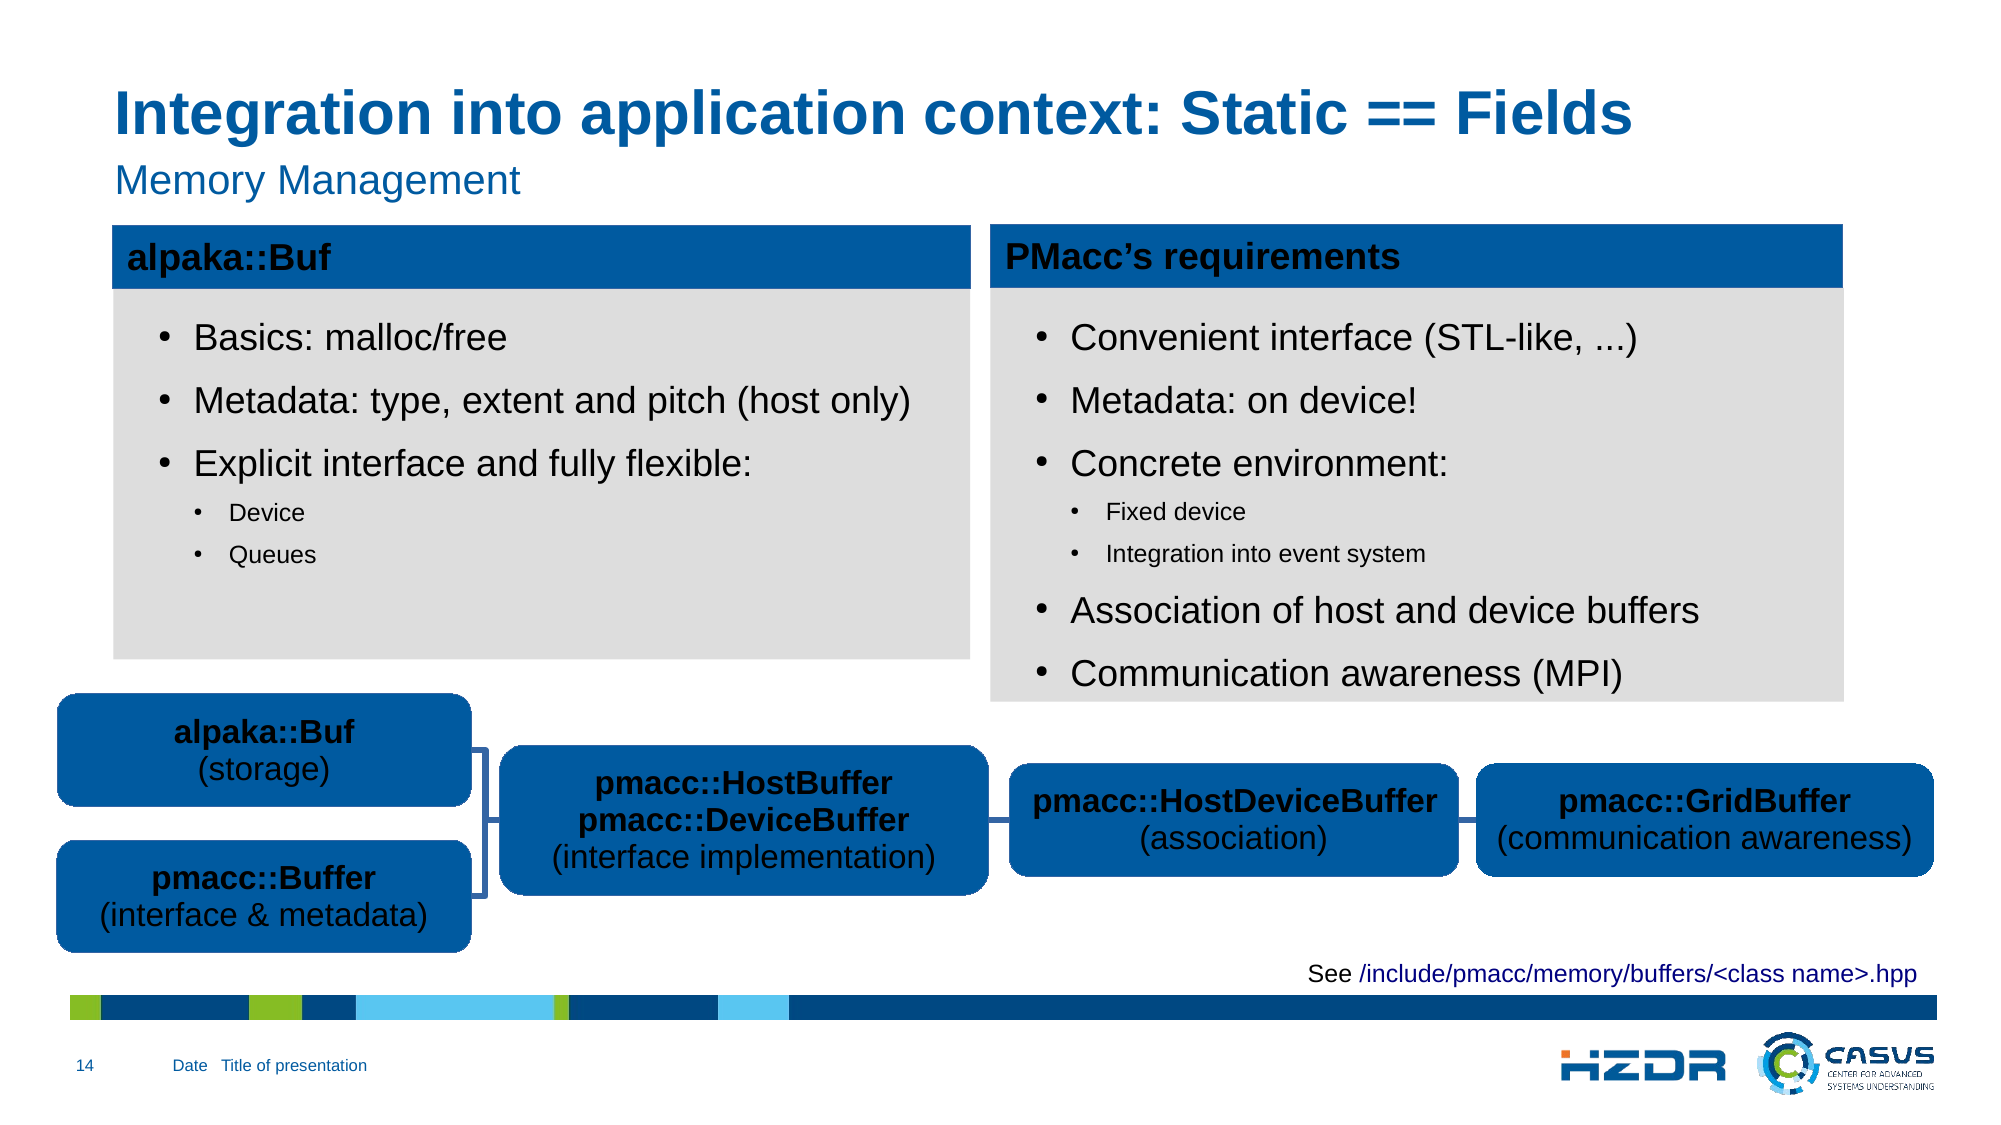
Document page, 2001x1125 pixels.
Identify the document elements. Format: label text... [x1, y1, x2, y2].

text_box pmacc::GridBuffer (communication awareness) [1476, 763, 1934, 877]
text_box pmacc::Buffer (interface & metadata) [56, 840, 472, 953]
text_box alpaka::Buf [112, 225, 971, 289]
title Integration into application context: Static == Fields [114, 80, 1934, 148]
picture [70, 995, 101, 1020]
text_box alpaka::Buf (storage) [57, 693, 472, 807]
picture [1560, 1049, 1726, 1081]
text_box Basics: malloc/free Metadata: type, extent and pitch (host only) Explicit interface and fully flexible: Device Queues [113, 289, 971, 660]
picture [572, 995, 1937, 1020]
text_box Convenient interface (STL-like, ...) Metadata: on device! Concrete environment: Fixed device Integration into event system Association of host and device buffers Communication awareness (MPI) [990, 287, 1844, 659]
text_box See /include/pmacc/memory/buffers/<class name>.hpp [890, 952, 1934, 1005]
slide_number Date [107, 1034, 208, 1095]
picture [1757, 1032, 1934, 1095]
text_box PMacc’s requirements [990, 224, 1843, 288]
text_box pmacc::HostBuffer pmacc::DeviceBuffer (interface implementation) [499, 745, 989, 896]
picture [104, 995, 569, 1020]
text_box Memory Management [114, 152, 1267, 208]
text_box pmacc::HostDeviceBuffer (association) [1009, 763, 1459, 877]
